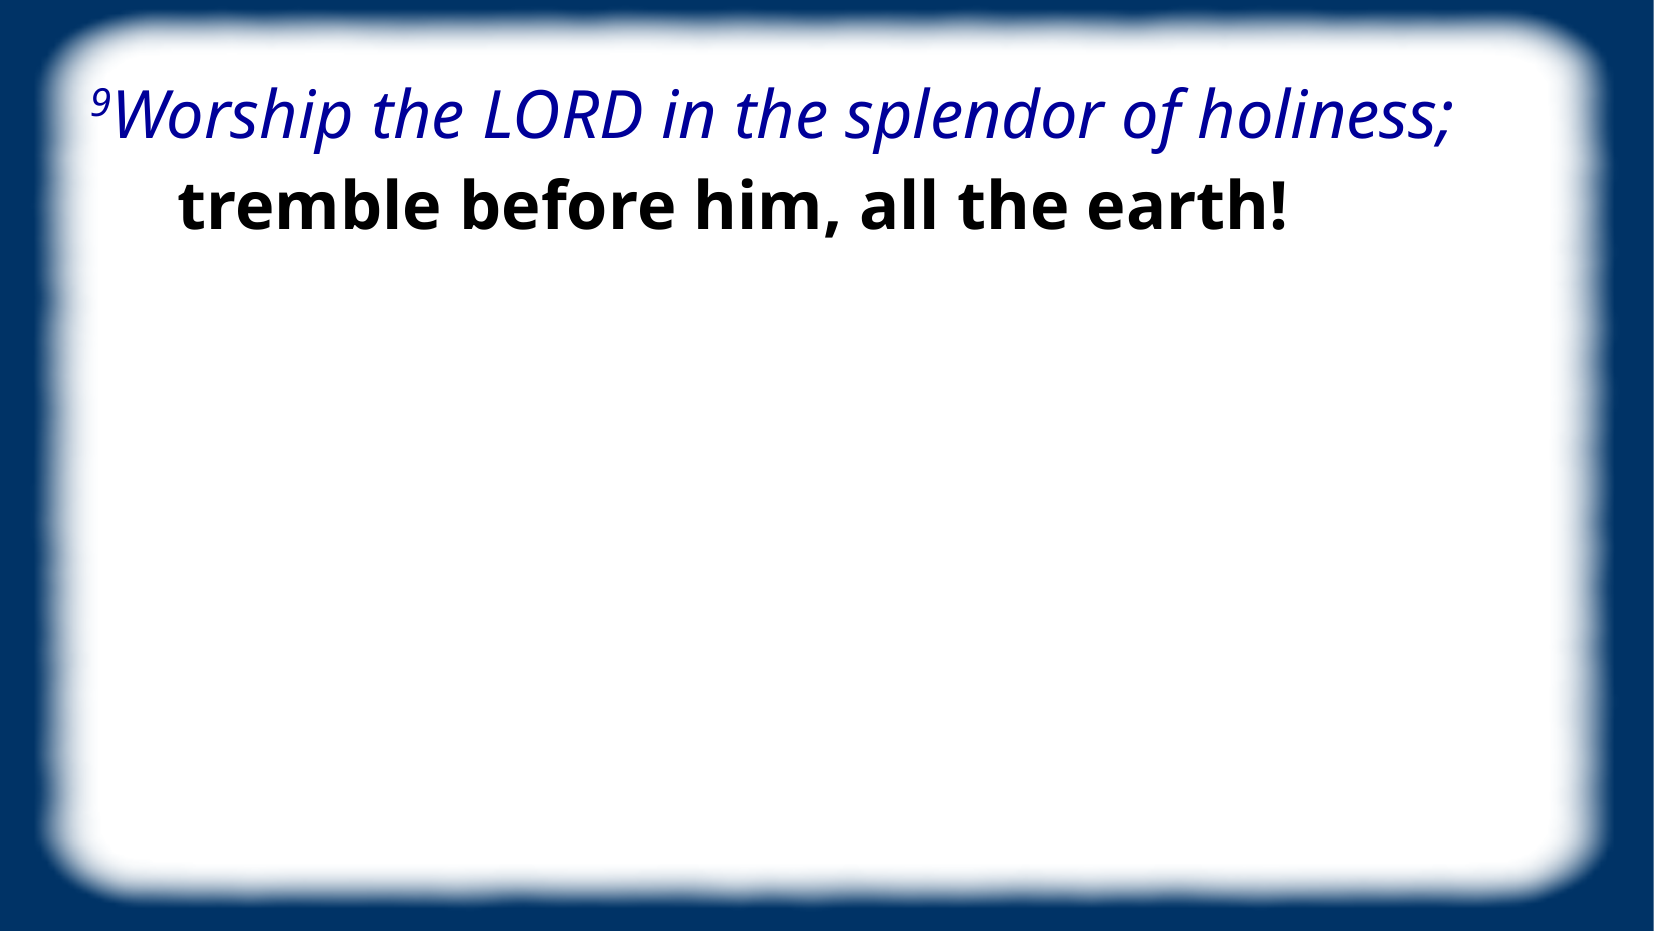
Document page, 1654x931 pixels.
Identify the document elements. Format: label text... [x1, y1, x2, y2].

text_box 9Worship the LORD in the splendor of holiness; tremble before him, all the earth! [75, 60, 1576, 342]
picture [0, 0, 1654, 931]
